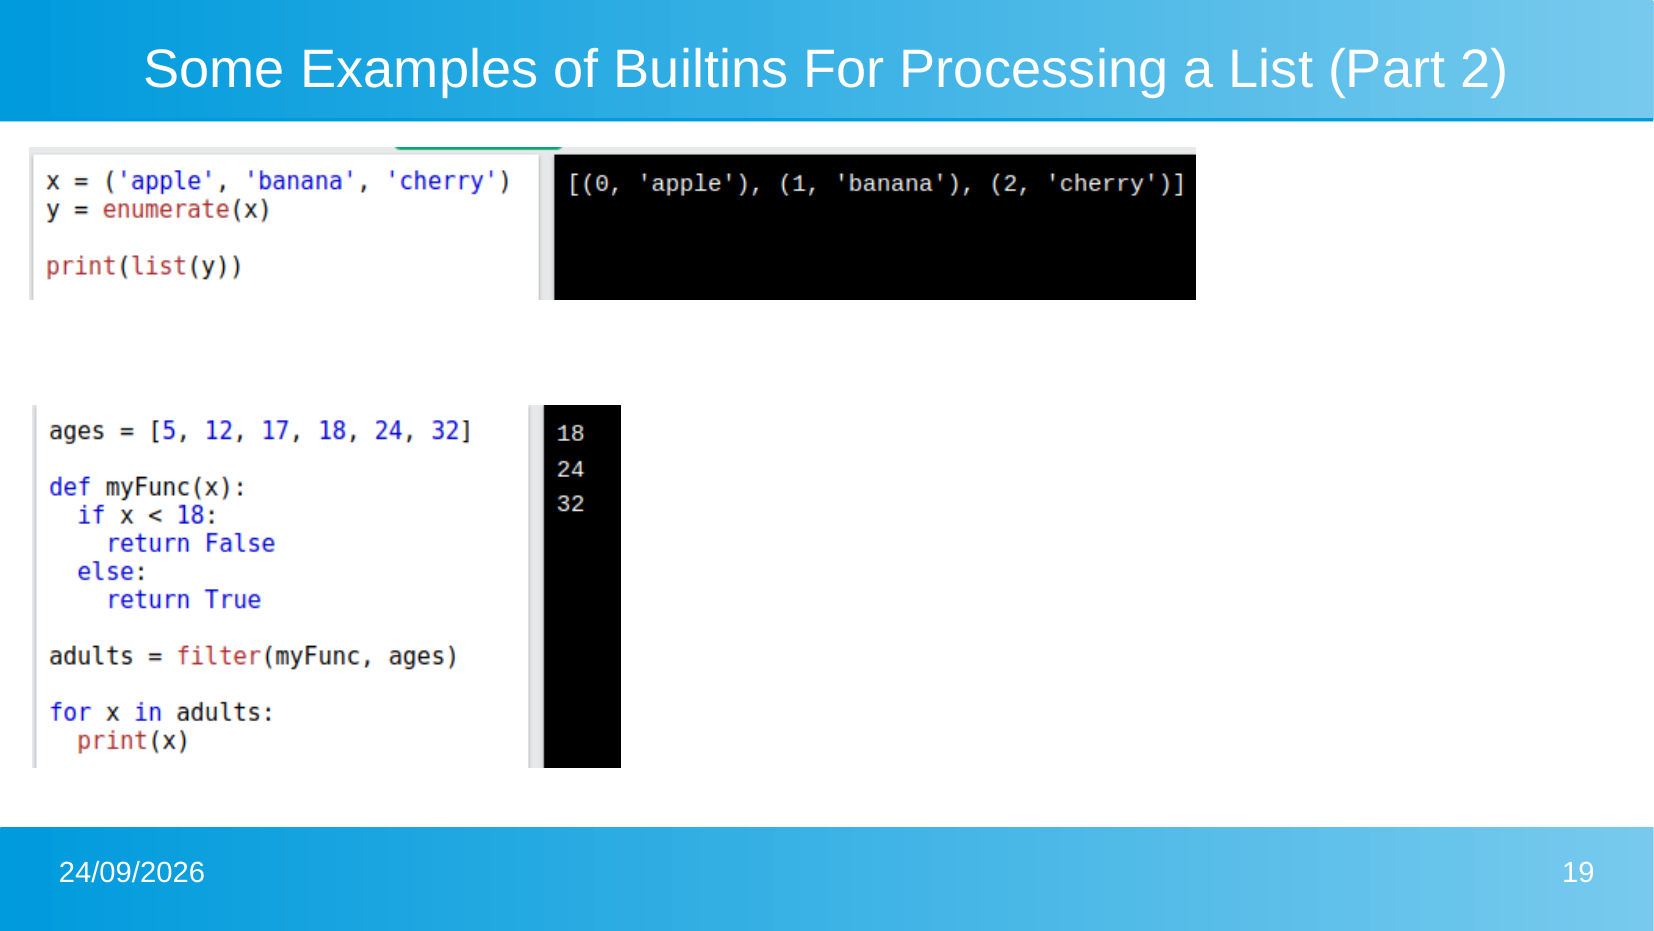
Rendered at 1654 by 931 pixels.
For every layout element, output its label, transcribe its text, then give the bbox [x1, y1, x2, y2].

picture [29, 147, 1196, 300]
title Some Examples of Builtins For Processing a List (Part 2) [59, 29, 1595, 108]
picture [32, 405, 621, 768]
